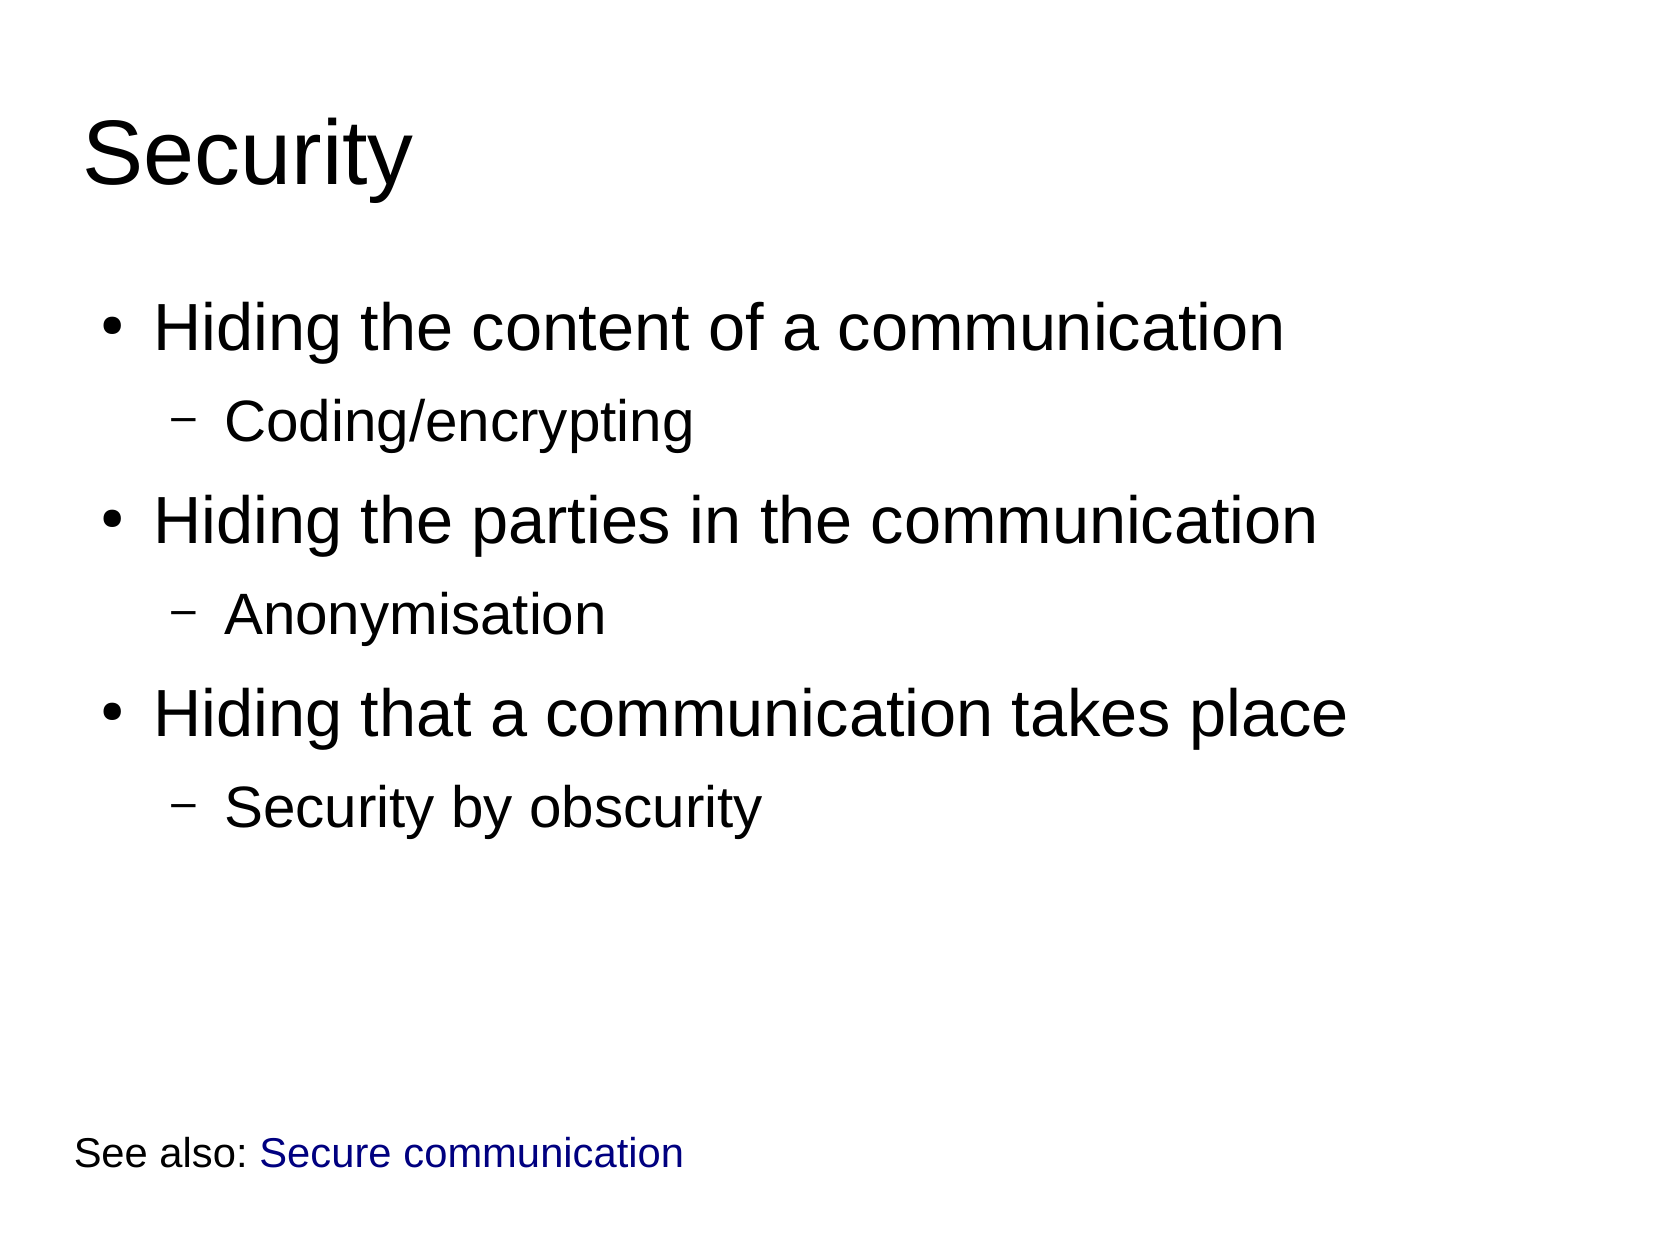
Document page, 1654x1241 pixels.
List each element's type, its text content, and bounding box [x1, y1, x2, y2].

text_box See also: Secure communication [59, 1122, 1595, 1184]
title Security [82, 49, 1571, 257]
list Hiding the content of a communication Coding/encrypting Hiding the parties in the communication Anonymisation Hiding that a communication takes place Security by obscurity [82, 290, 1571, 1010]
